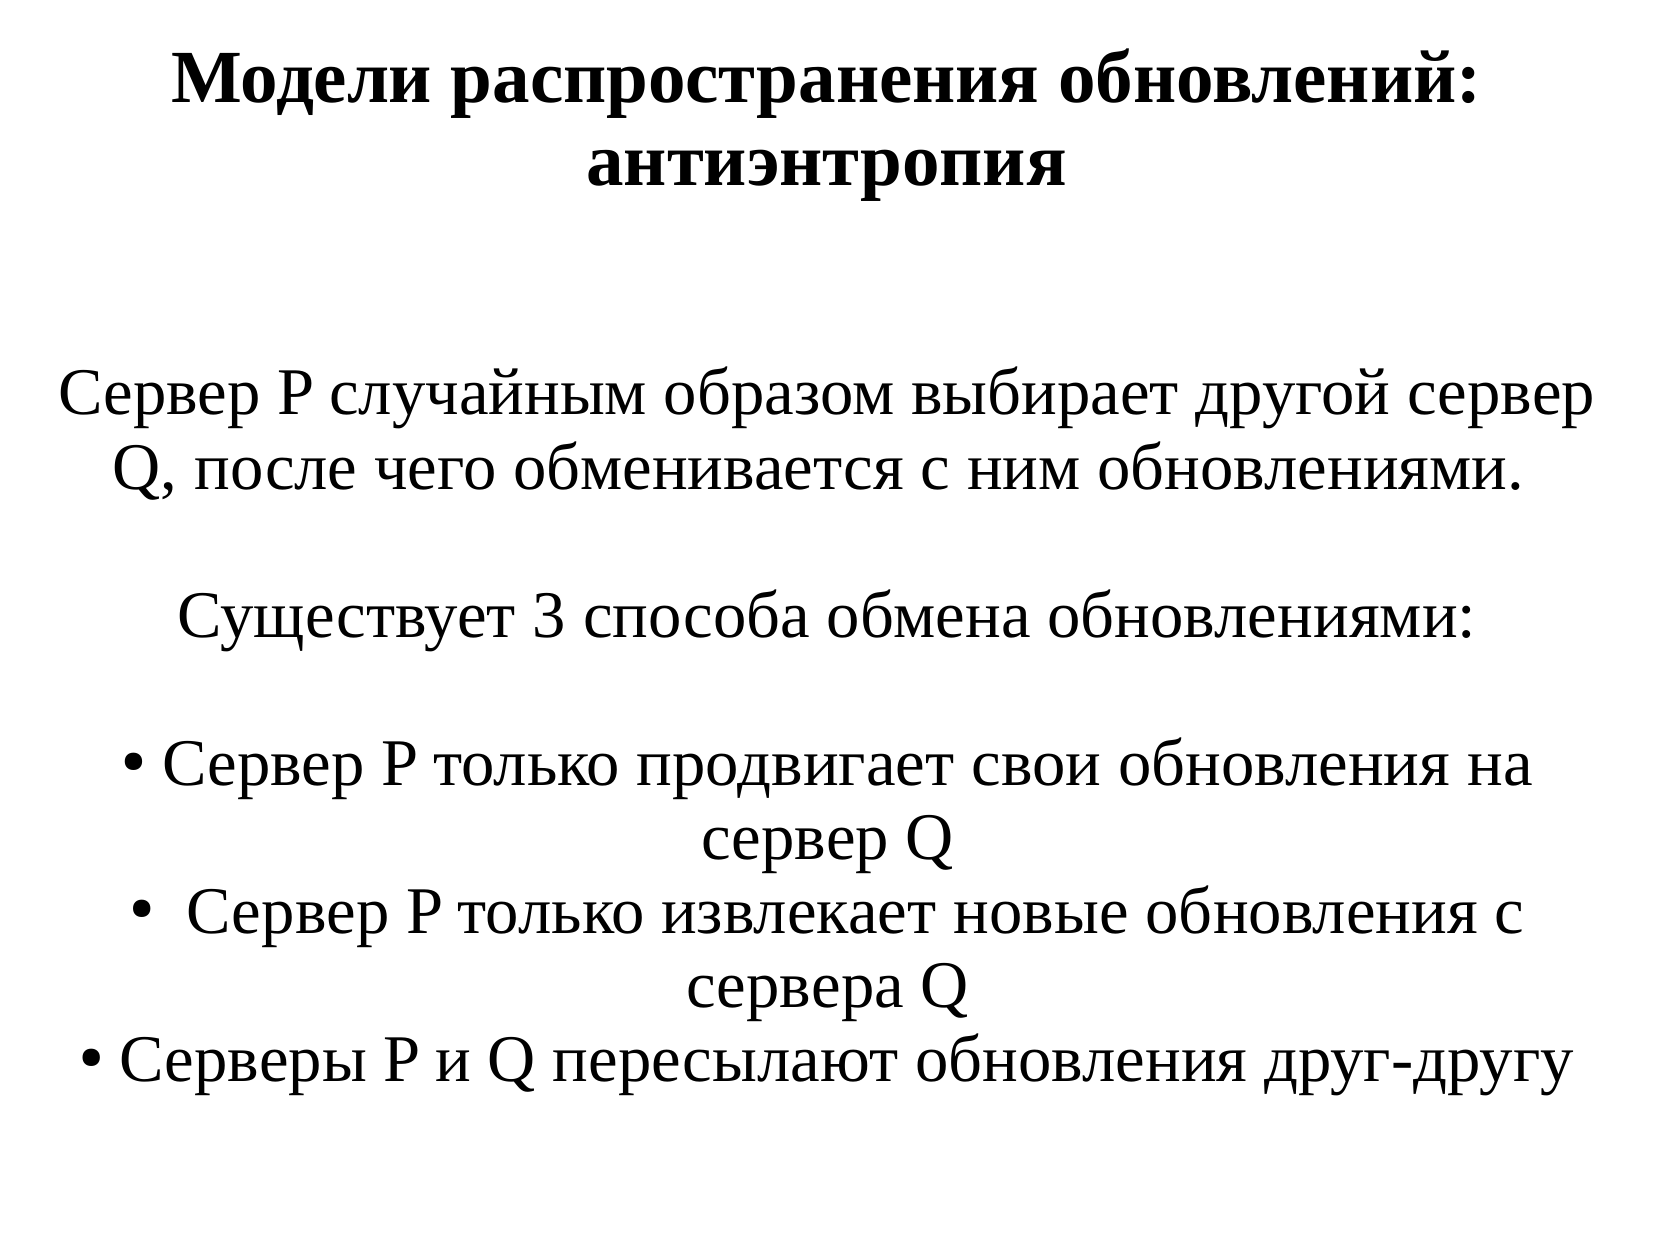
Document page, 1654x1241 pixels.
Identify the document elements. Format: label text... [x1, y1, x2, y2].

subtitle Сервер P случайным образом выбирает другой сервер Q, после чего обменивается с ним обновлениями. Существует 3 способа обмена обновлениями: Сервер P только продвигает свои обновления на сервер Q Сервер P только извлекает новые обновления с сервера Q Серверы P и Q пересылают обновления друг-другу [30, 236, 1626, 1215]
title Модели распространения обновлений: антиэнтропия [30, 27, 1624, 210]
